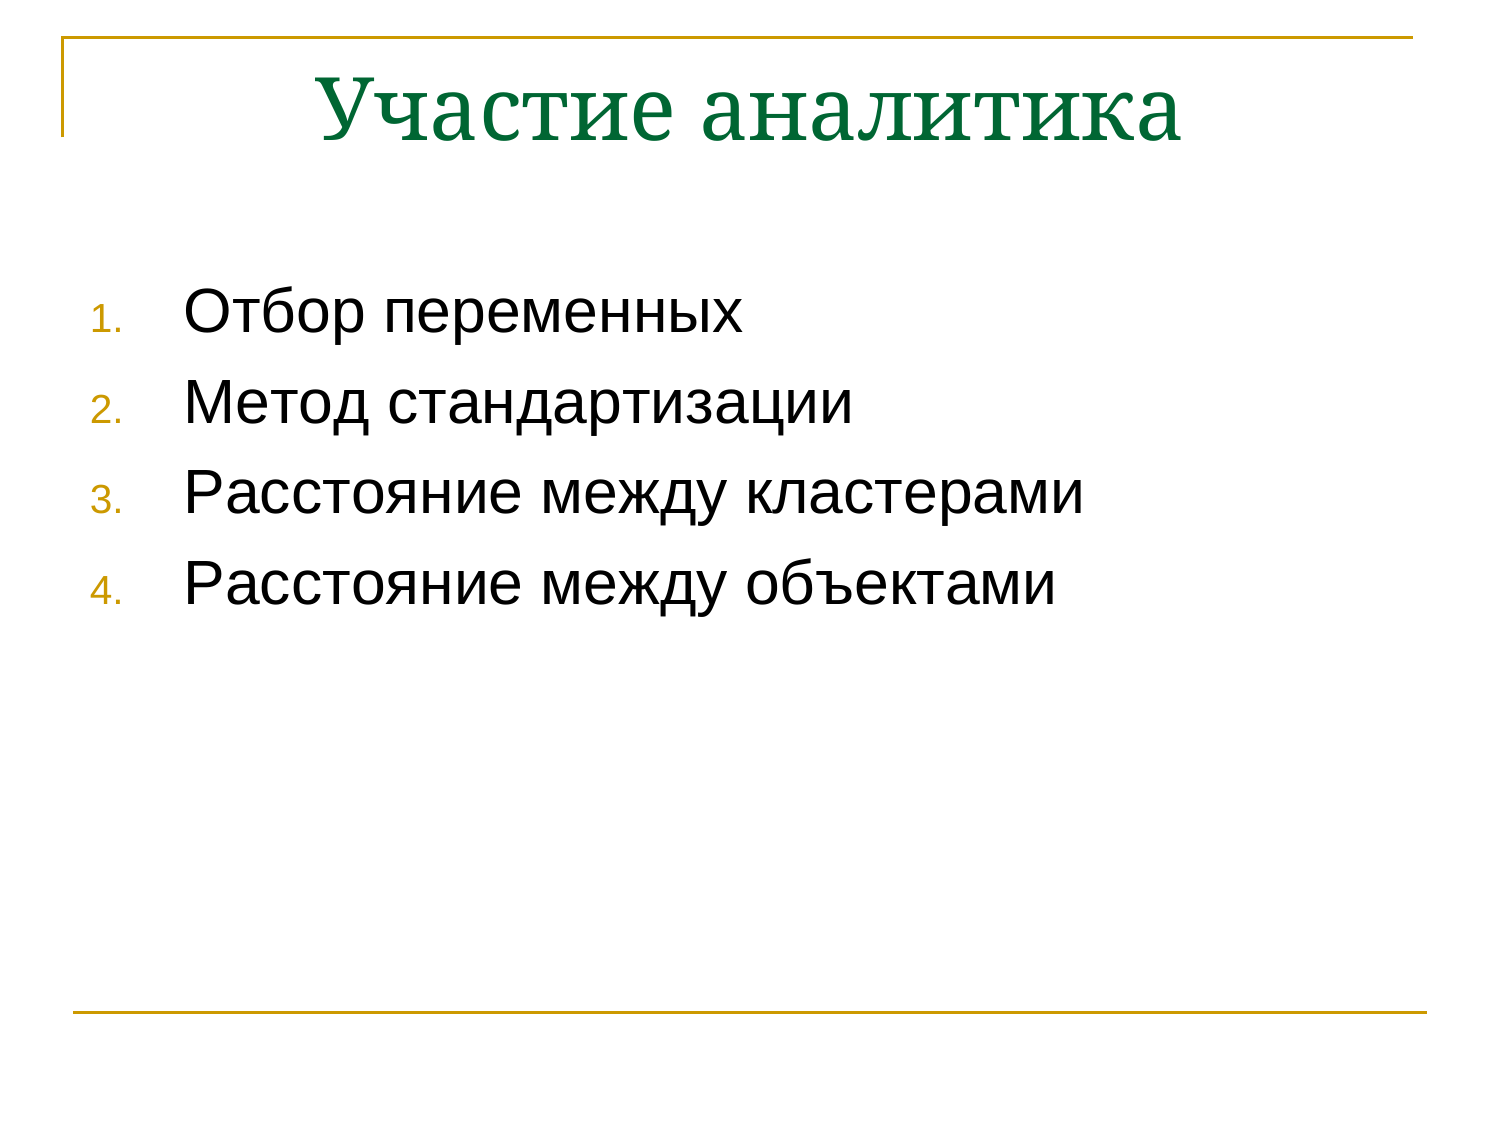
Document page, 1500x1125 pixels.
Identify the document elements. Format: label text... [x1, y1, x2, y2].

list Отбор переменных Метод стандартизации Расстояние между кластерами Расстояние между объектами [75, 262, 1426, 1006]
title Участие аналитика [75, 45, 1426, 233]
